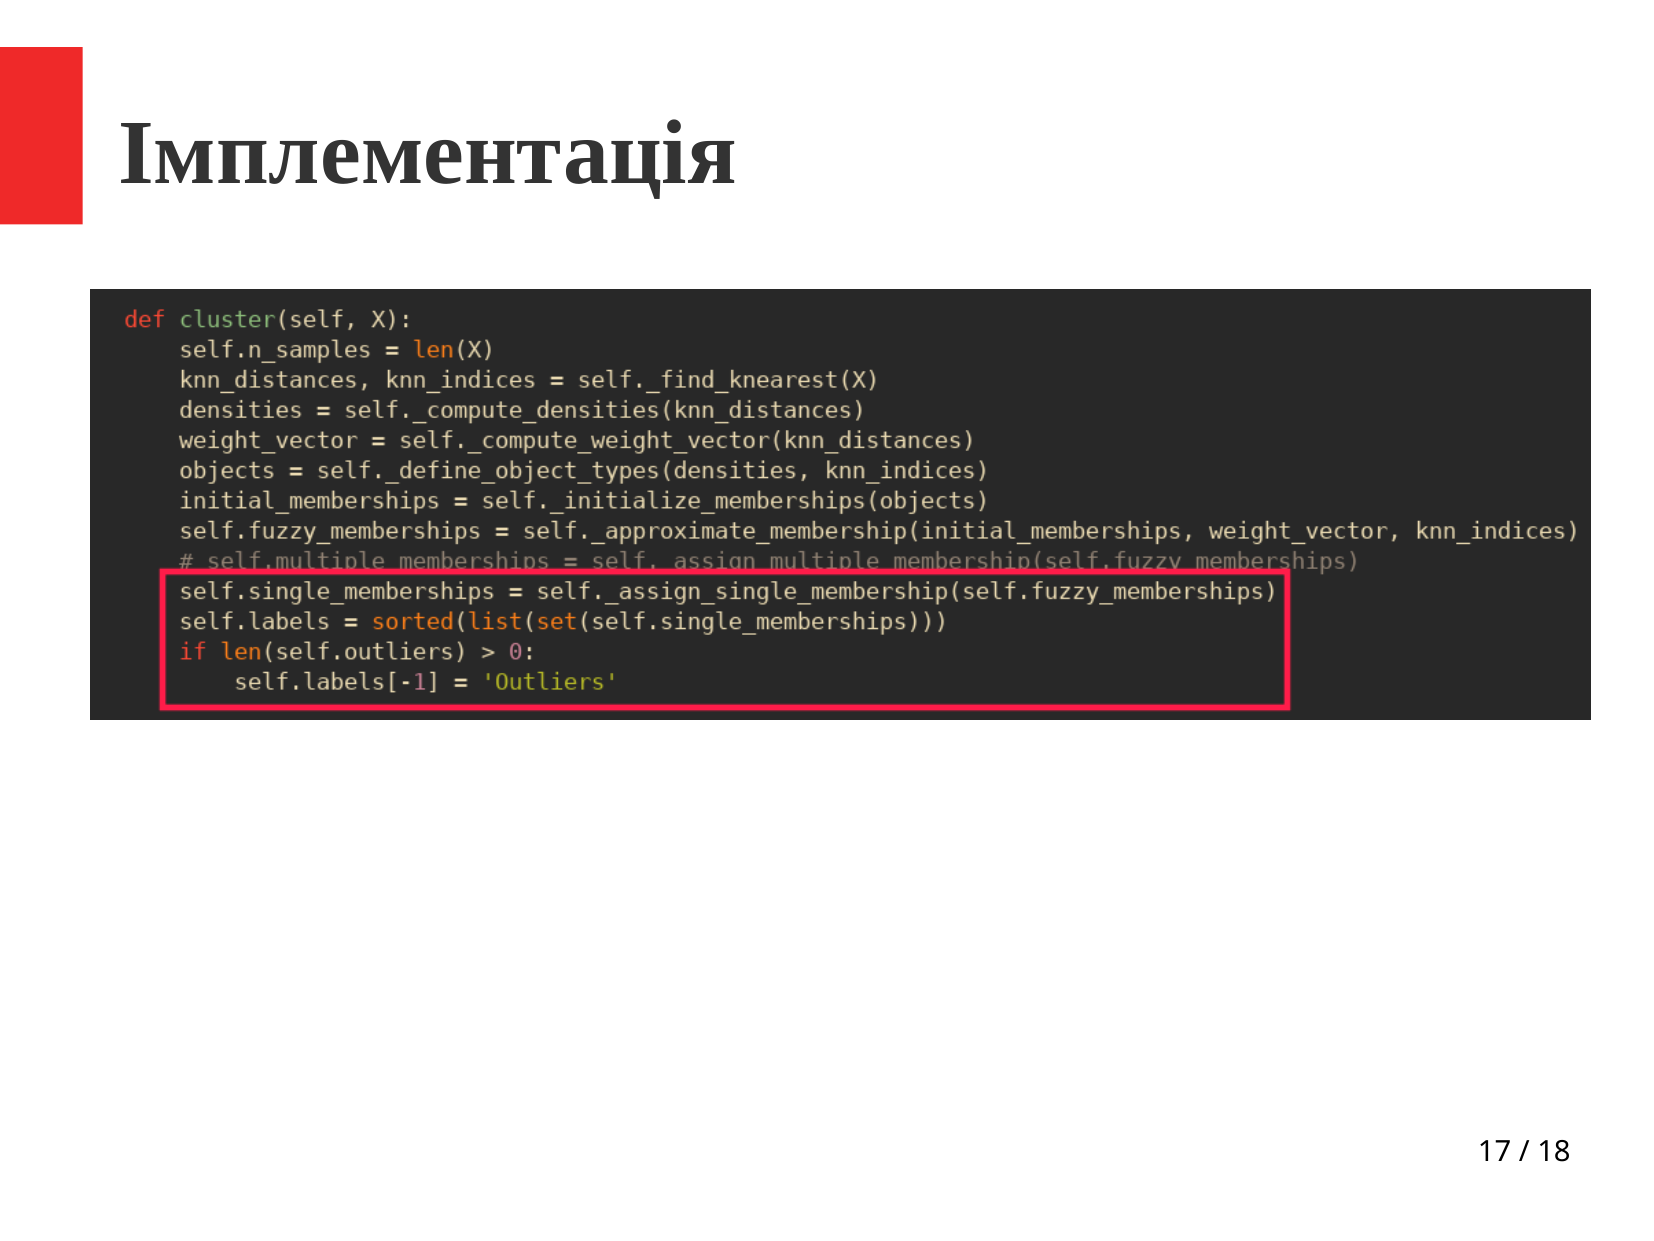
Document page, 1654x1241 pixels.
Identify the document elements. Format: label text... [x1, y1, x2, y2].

picture [90, 289, 1591, 721]
title Імплементація [118, 49, 1571, 257]
